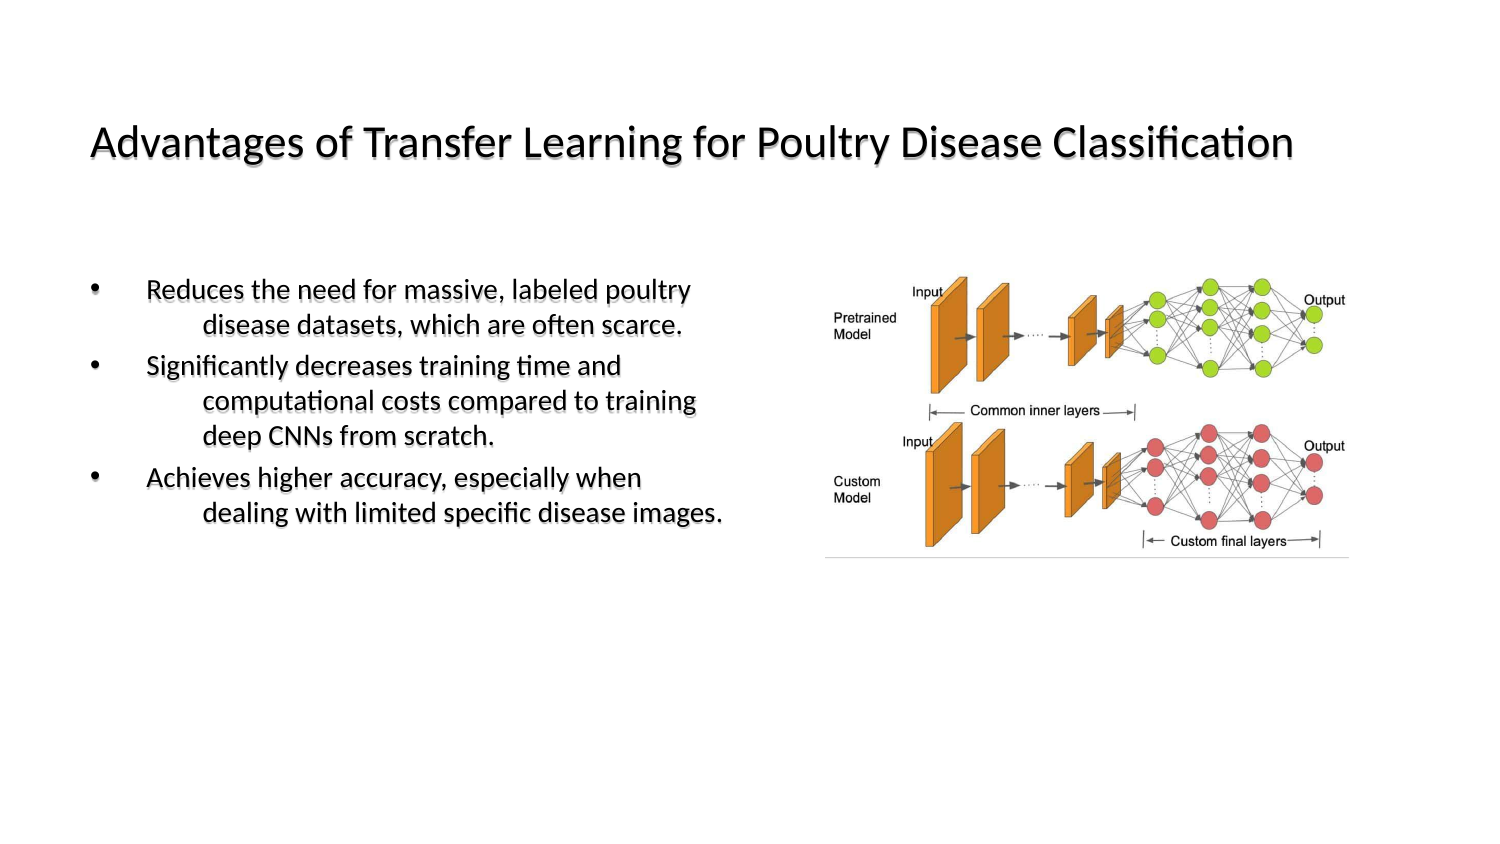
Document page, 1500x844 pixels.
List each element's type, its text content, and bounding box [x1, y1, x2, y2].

title Advantages of Transfer Learning for Poultry Disease Classification [75, 45, 1426, 233]
list Reduces the need for massive, labeled poultry disease datasets, which are often scarce. Significantly decreases training time and computational costs compared to training deep CNNs from scratch. Achieves higher accuracy, especially when dealing with limited specific disease images. [75, 262, 751, 844]
picture [825, 262, 1351, 557]
